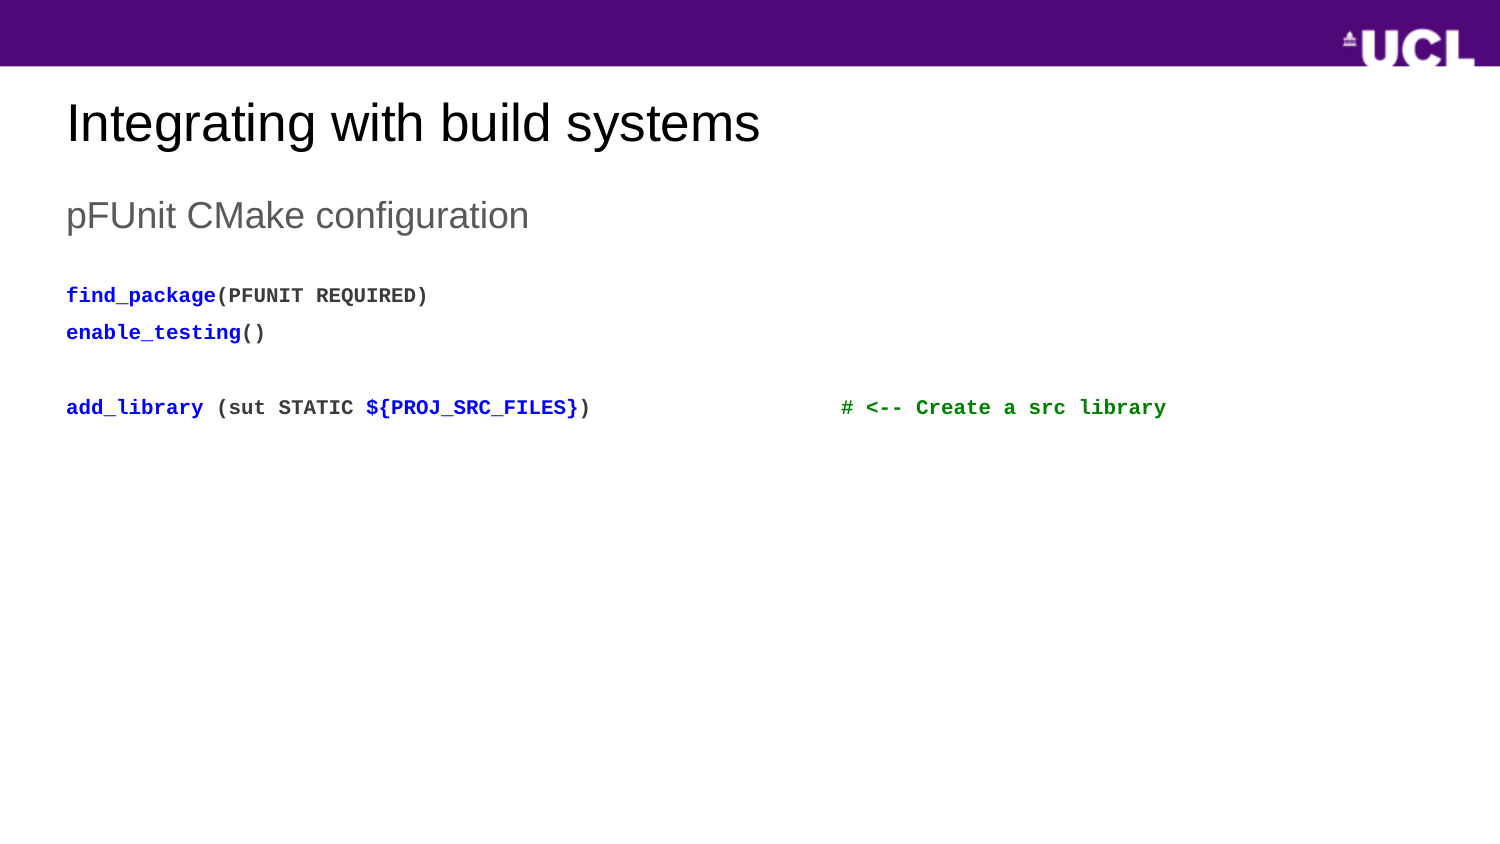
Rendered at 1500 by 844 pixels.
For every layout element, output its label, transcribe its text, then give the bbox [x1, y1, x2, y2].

list pFUnit CMake configuration [51, 168, 1449, 256]
title Integrating with build systems [51, 72, 1449, 167]
picture [0, 0, 1500, 844]
text_box find_package(PFUNIT REQUIRED) enable_testing() add_library (sut STATIC ${PROJ_SRC_FILES}) # <-- Create a src library [51, 259, 1500, 841]
